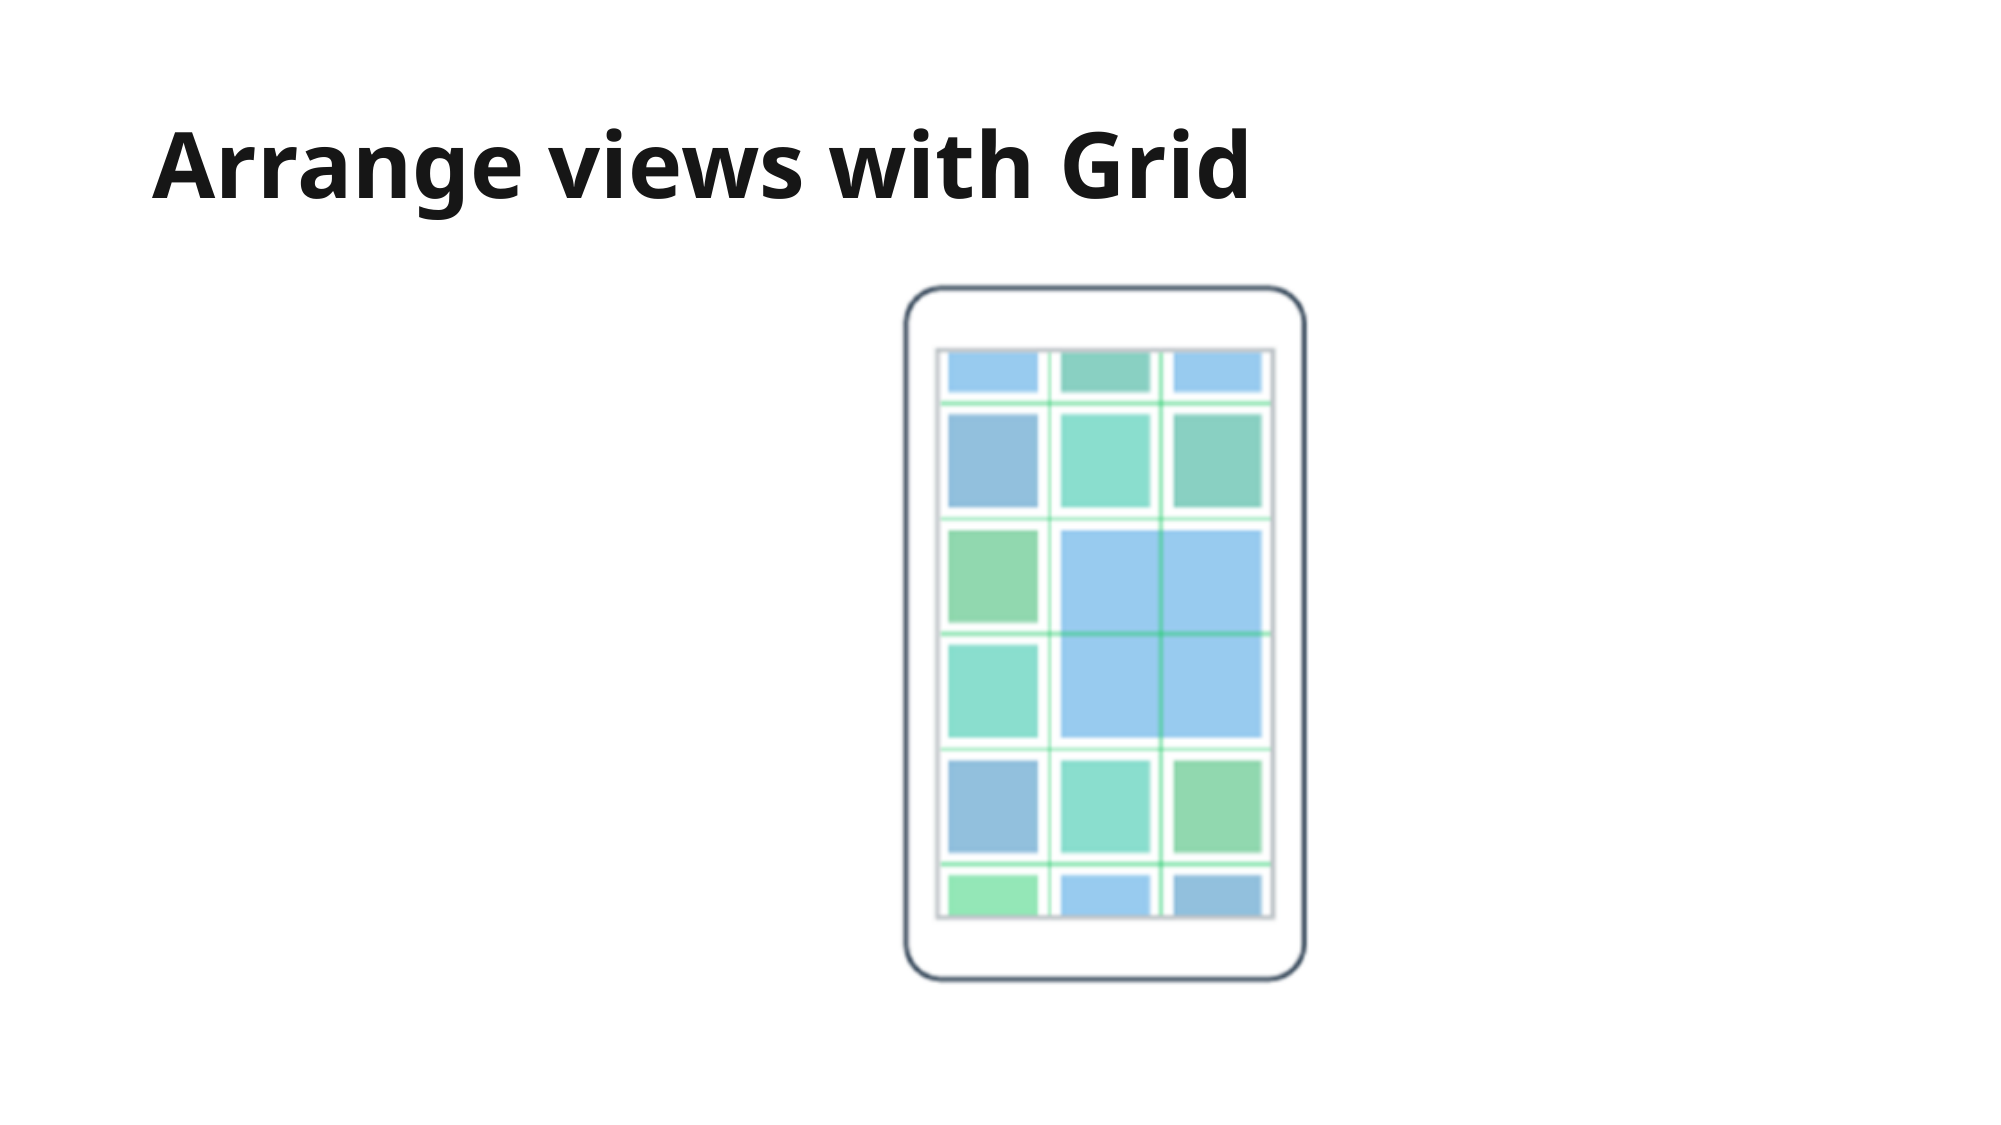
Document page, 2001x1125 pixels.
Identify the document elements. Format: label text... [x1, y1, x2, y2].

title Arrange views with Grid [137, 59, 1863, 278]
picture [896, 277, 1316, 992]
